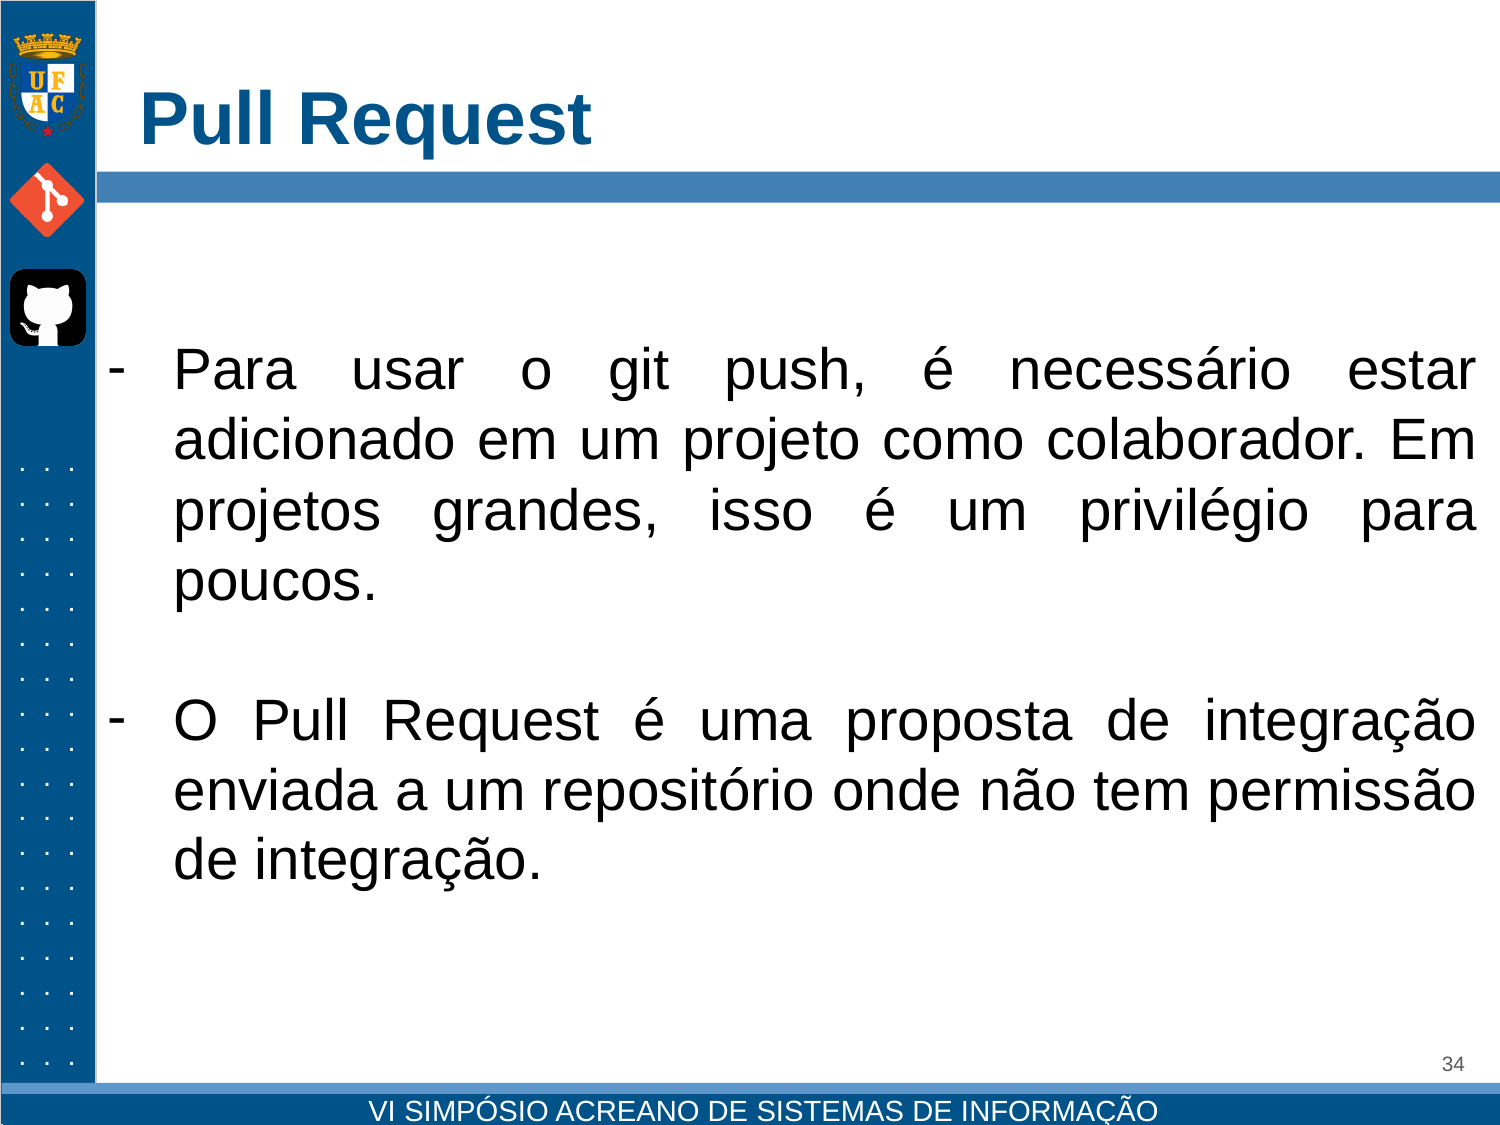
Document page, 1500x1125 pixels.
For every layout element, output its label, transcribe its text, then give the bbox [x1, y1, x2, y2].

picture [10, 163, 186, 237]
text_box [1288, 1082, 1500, 1125]
text_box [0, 0, 353, 1125]
text_box Para usar o git push, é necessário estar adicionado em um projeto como colaborador. Em projetos grandes, isso é um privilégio para poucos. O Pull Request é uma proposta de integração enviada a um repositório onde não tem permissão de integração. [83, 316, 1494, 964]
text_box . . . . . . . . . . . . . . . . . . . . . . . . . . . . . . . . . . . . . . . . . . . . . . . . . . . . . . [3, 427, 83, 857]
text_box [186, 171, 1500, 203]
picture [10, 269, 86, 346]
slide_number <número> [1389, 1019, 1480, 1106]
picture [10, 33, 86, 137]
title Pull Request [124, 89, 1494, 171]
text_box VI SIMPÓSIO ACREANO DE SISTEMAS DE INFORMAÇÃO [353, 1077, 1288, 1125]
